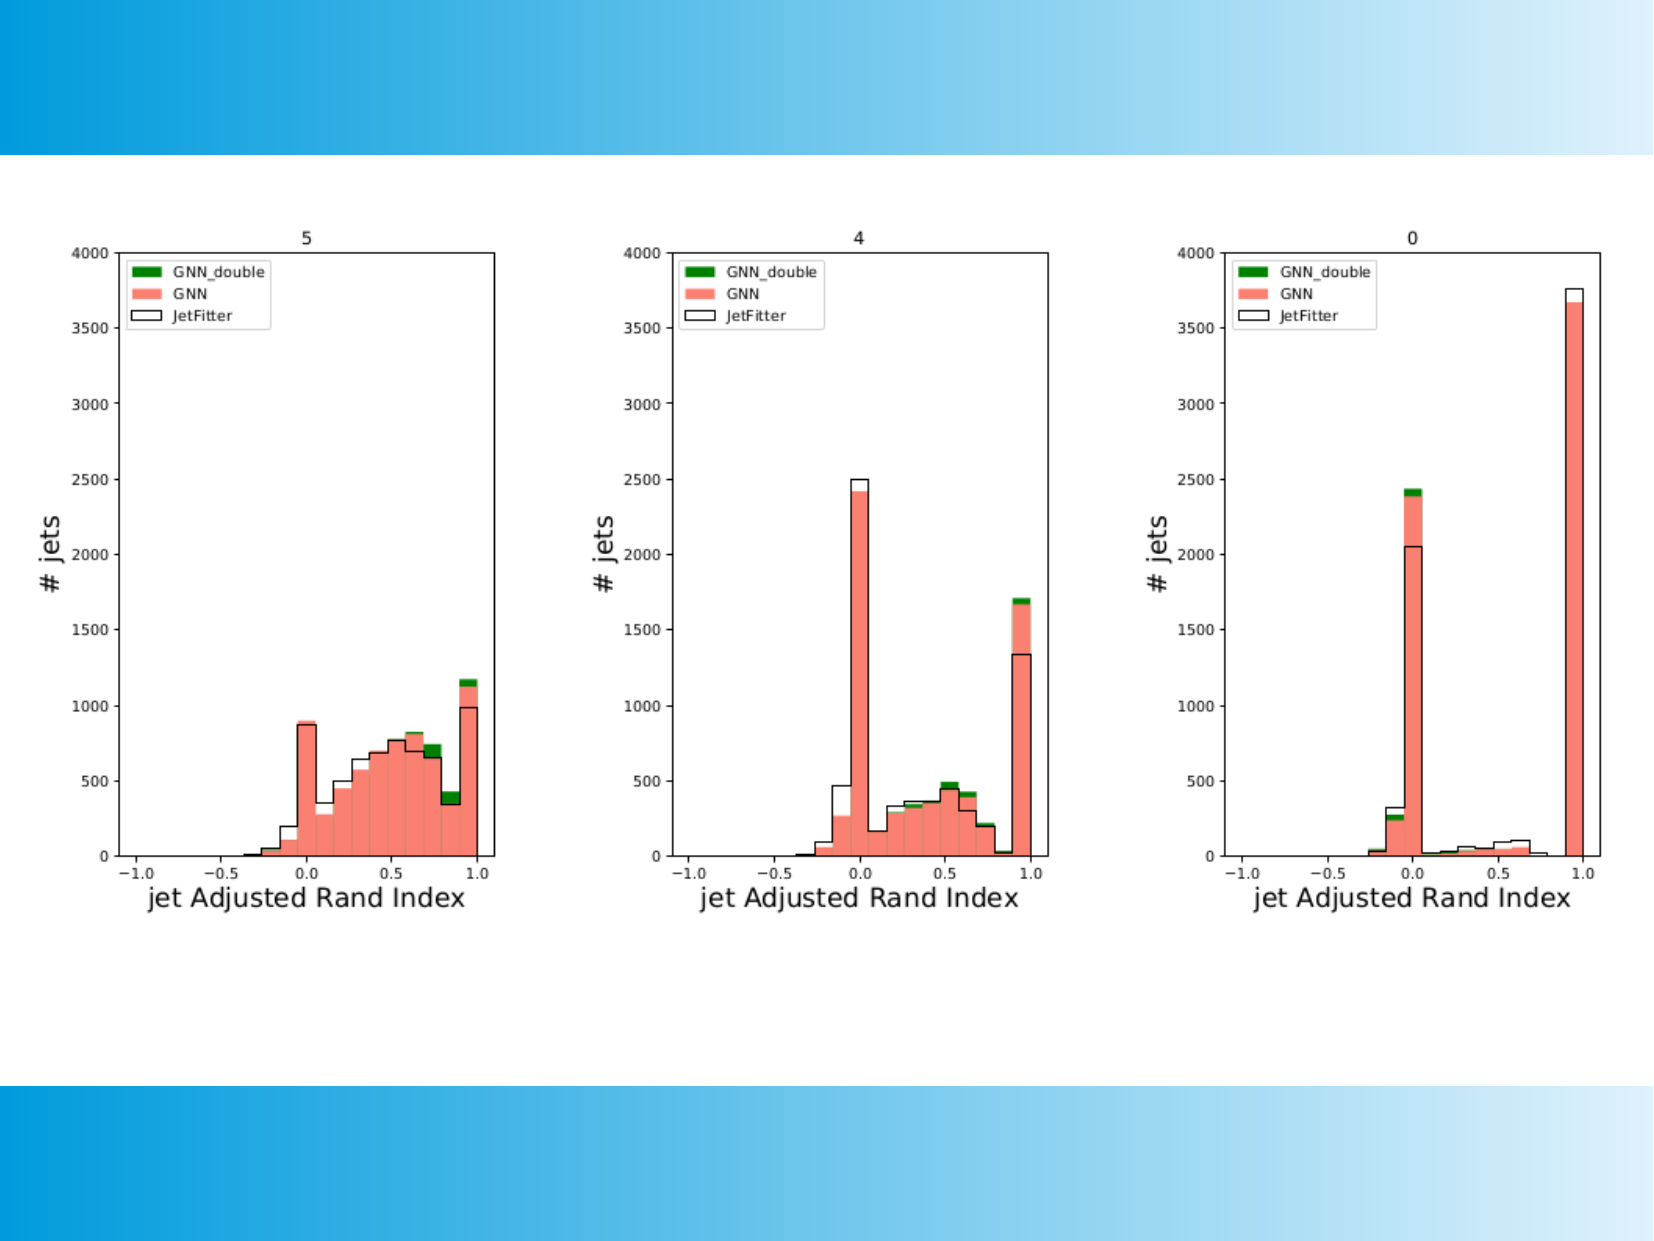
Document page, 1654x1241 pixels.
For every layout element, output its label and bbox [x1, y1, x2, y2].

picture [31, 229, 1606, 916]
